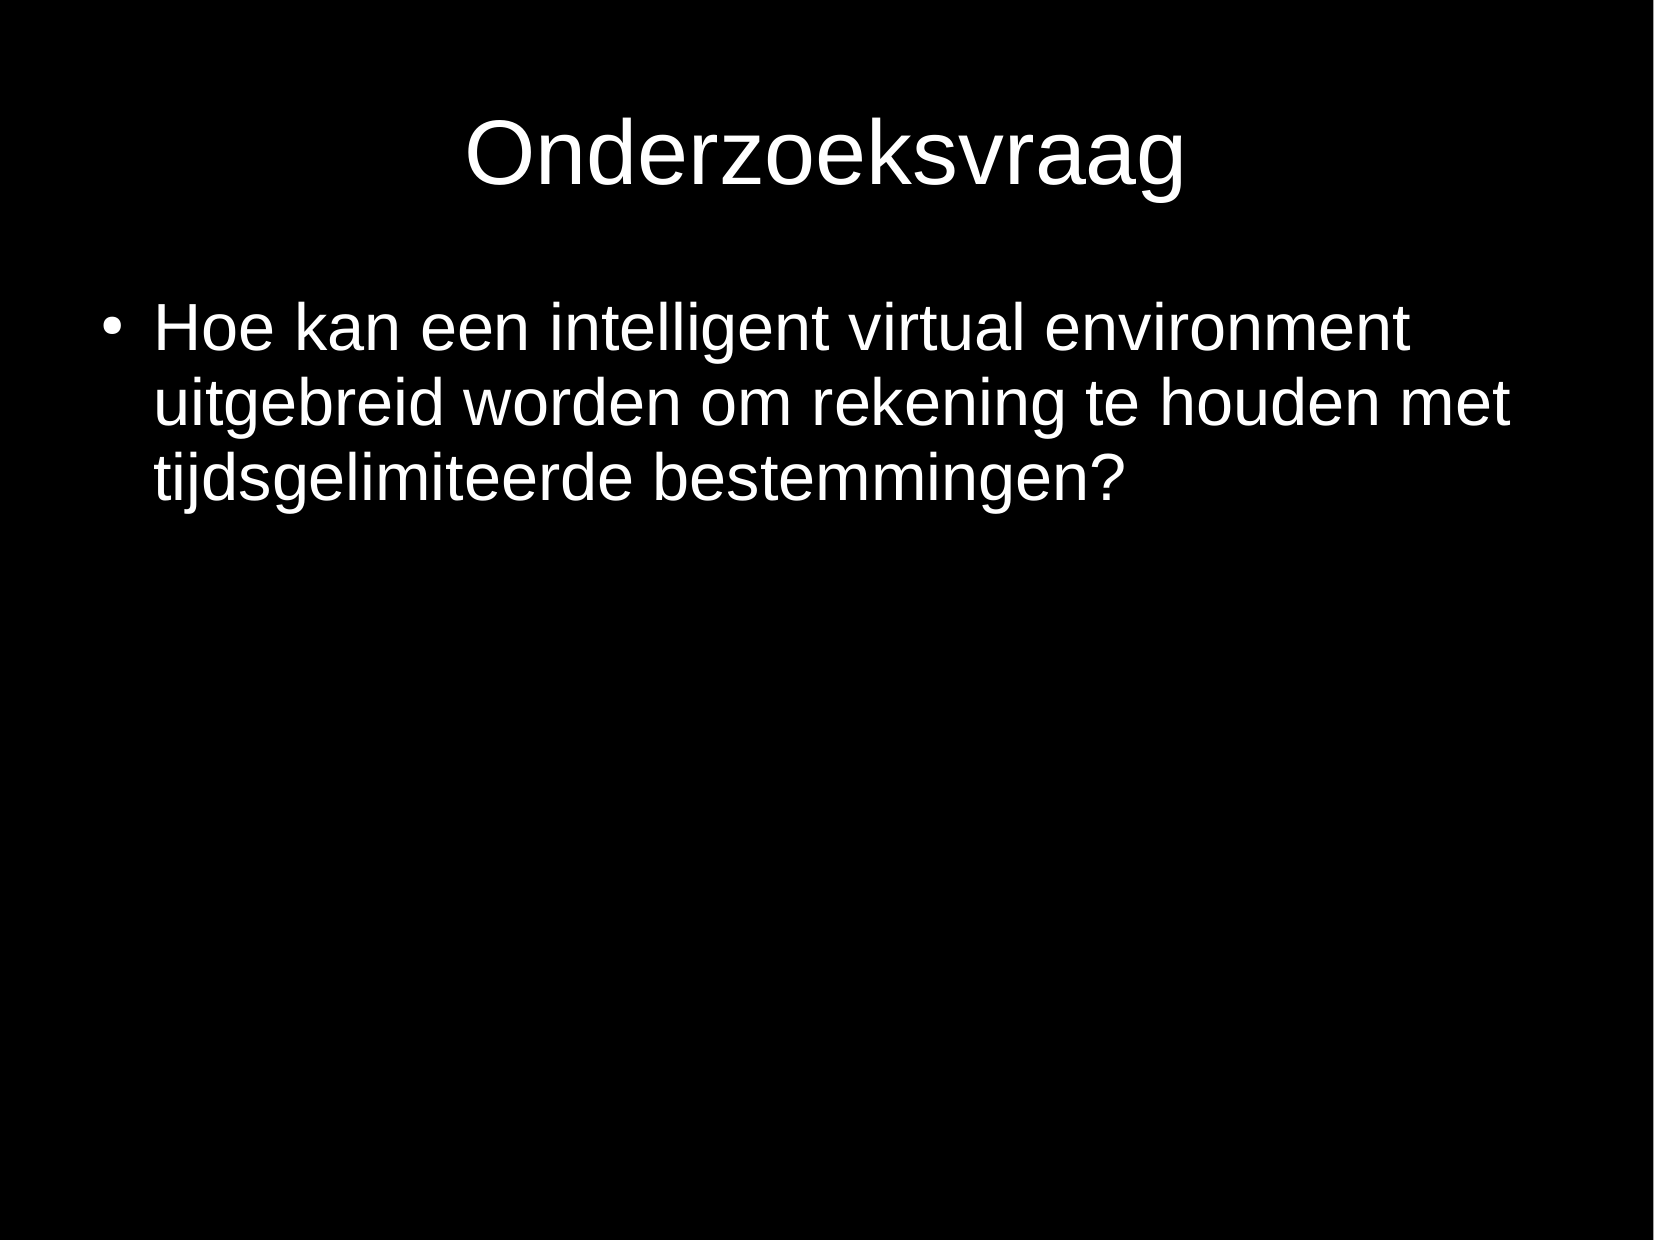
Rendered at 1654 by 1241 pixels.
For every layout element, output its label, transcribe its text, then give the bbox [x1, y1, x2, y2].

list Hoe kan een intelligent virtual environment uitgebreid worden om rekening te houden met tijdsgelimiteerde bestemmingen? [82, 290, 1571, 1094]
title Onderzoeksvraag [82, 56, 1571, 250]
